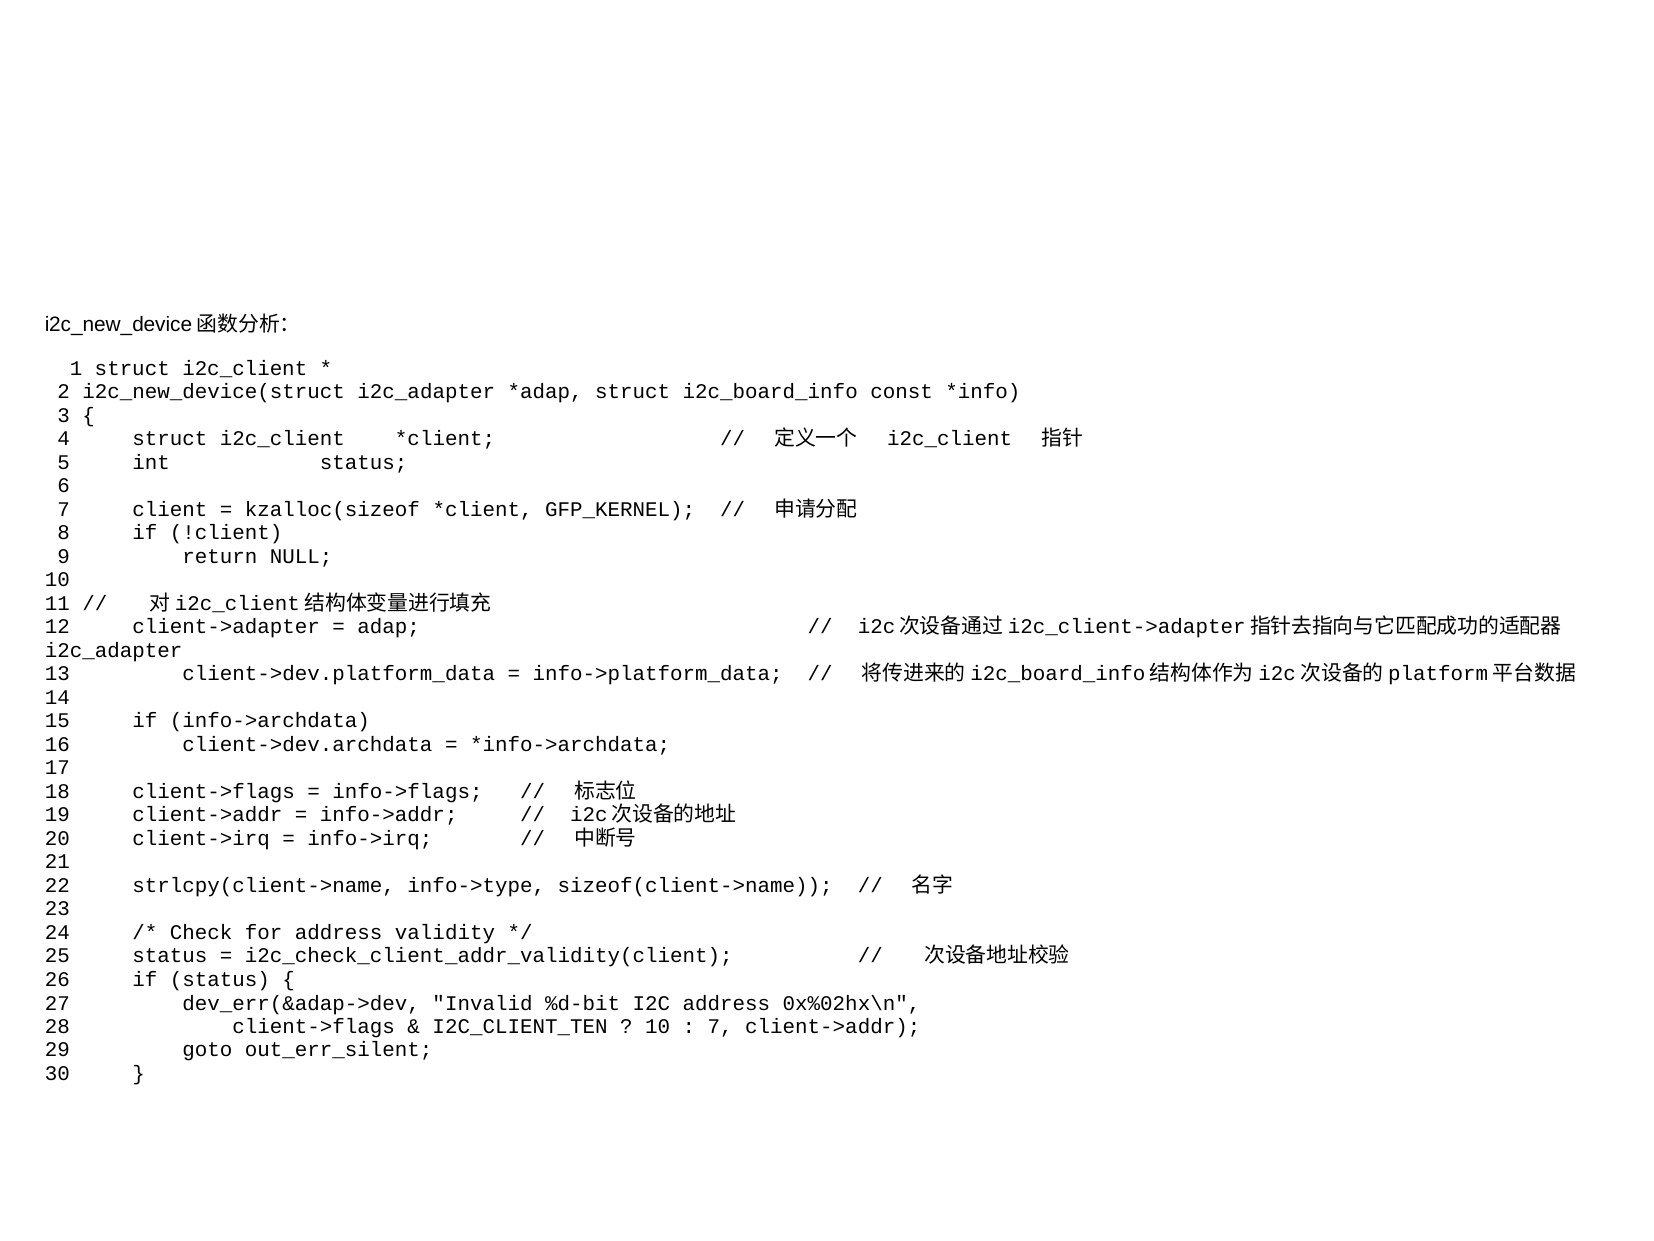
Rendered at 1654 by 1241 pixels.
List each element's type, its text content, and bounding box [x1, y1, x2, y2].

text_box i2c_new_device函数分析： 1 struct i2c_client * 2 i2c_new_device(struct i2c_adapter *adap, struct i2c_board_info const *info) 3 { 4 struct i2c_client *client; // 定义一个 i2c_client 指针 5 int status; 6 7 client = kzalloc(sizeof *client, GFP_KERNEL); // 申请分配 8 if (!client) 9 return NULL; 10 11 // 对i2c_client结构体变量进行填充 12 client->adapter = adap; // i2c次设备通过i2c_client->adapter指针去指向与它匹配成功的适配器i2c_adapter 13 client->dev.platform_data = info->platform_data; // 将传进来的i2c_board_info结构体作为i2c次设备的platform平台数据 14 15 if (info->archdata) 16 client->dev.archdata = *info->archdata; 17 18 client->flags = info->flags; // 标志位 19 client->addr = info->addr; // i2c次设备的地址 20 client->irq = info->irq; // 中断号 21 22 strlcpy(client->name, info->type, sizeof(client->name)); // 名字 23 24 /* Check for address validity */ 25 status = i2c_check_client_addr_validity(client); // 次设备地址校验 26 if (status) { 27 dev_err(&adap->dev, "Invalid %d-bit I2C address 0x%02hx\n", 28 client->flags & I2C_CLIENT_TEN ? 10 : 7, client->addr); 29 goto out_err_silent; 30 } [30, 300, 1591, 1096]
